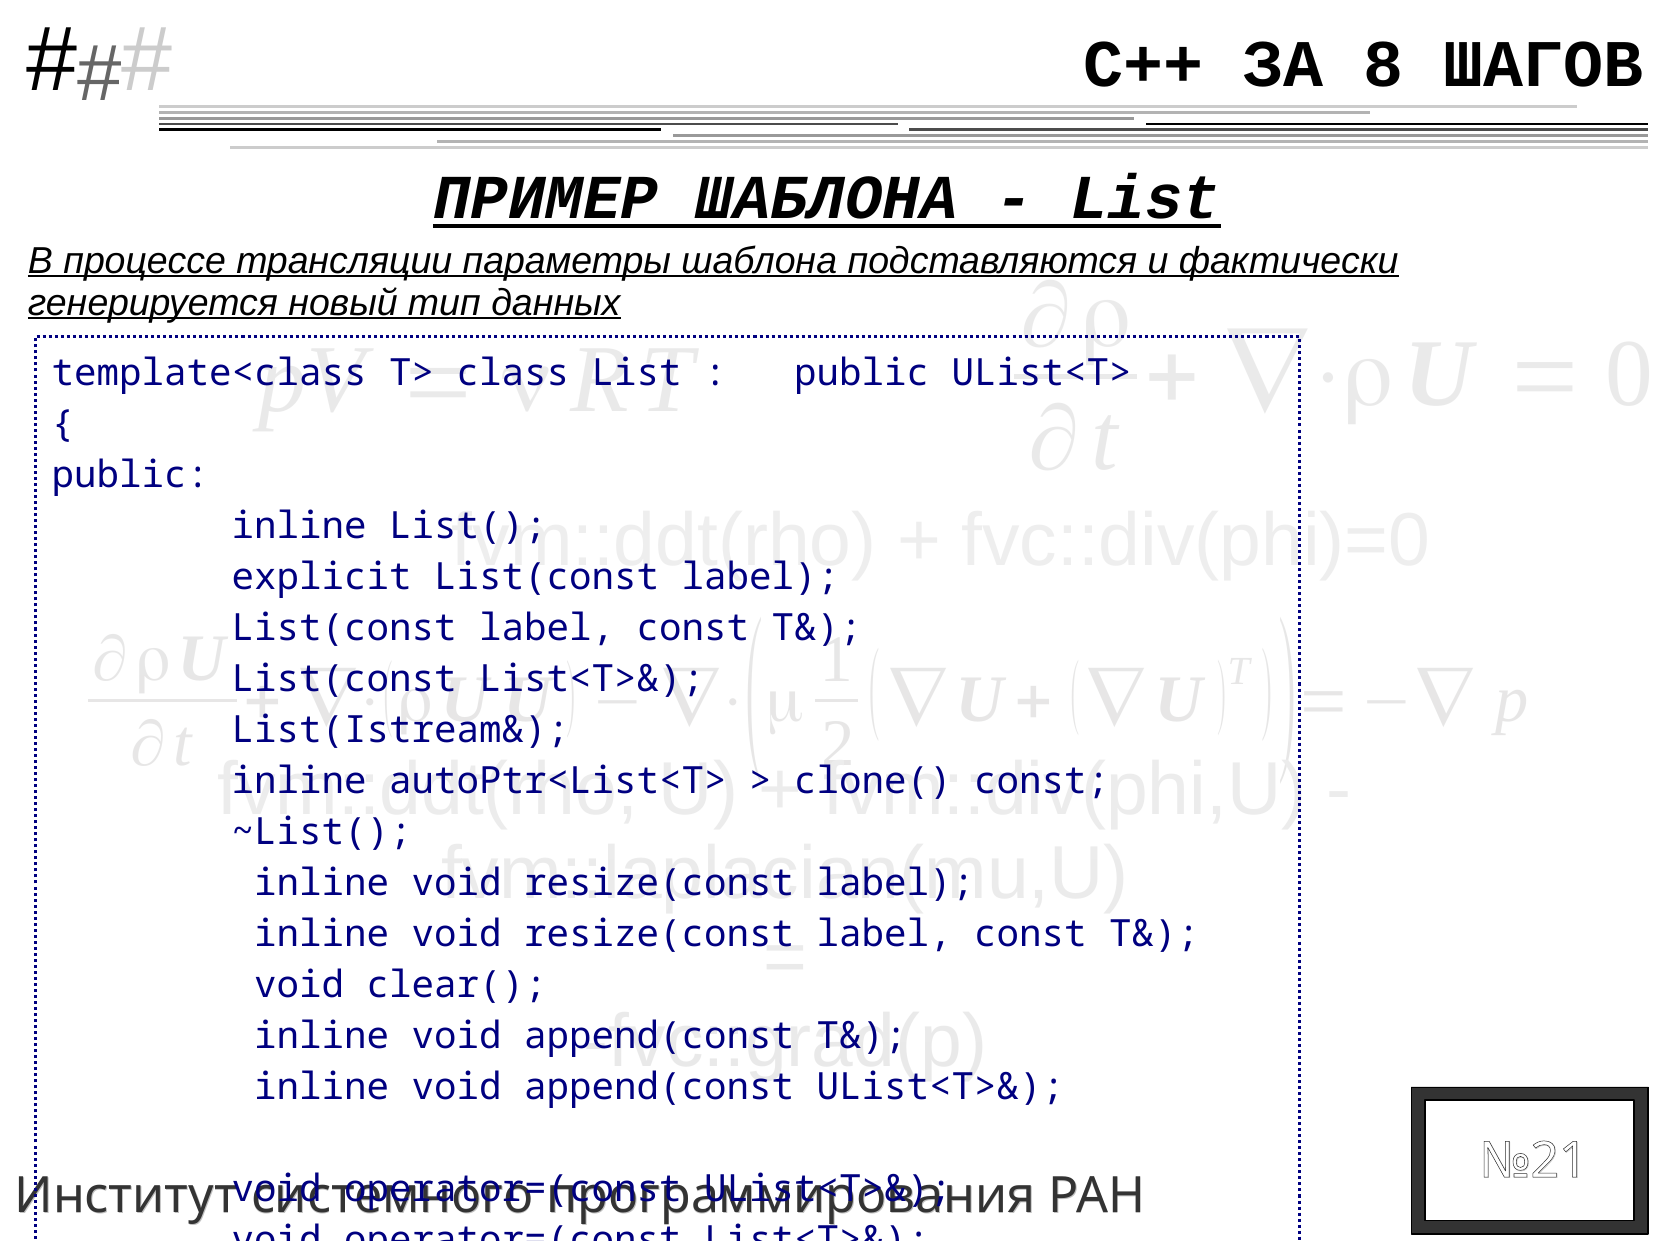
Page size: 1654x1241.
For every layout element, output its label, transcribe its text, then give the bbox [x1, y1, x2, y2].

title ПРИМЕР ШАБЛОНА - List [0, 147, 1654, 257]
text_box В процессе трансляции параметры шаблона подставляются и фактически генерируется новый тип данных [13, 231, 1595, 331]
text_box template<class T> class List : public UList<T> { public: inline List(); explicit List(const label); List(const label, const T&); List(const List<T>&); List(Istream&); inline autoPtr<List<T> > clone() const; ~List(); inline void resize(const label); inline void resize(const label, const T&); void clear(); inline void append(const T&); inline void append(const UList<T>&); void operator=(const UList<T>&); void operator=(const List<T>&); [35, 336, 1300, 1167]
